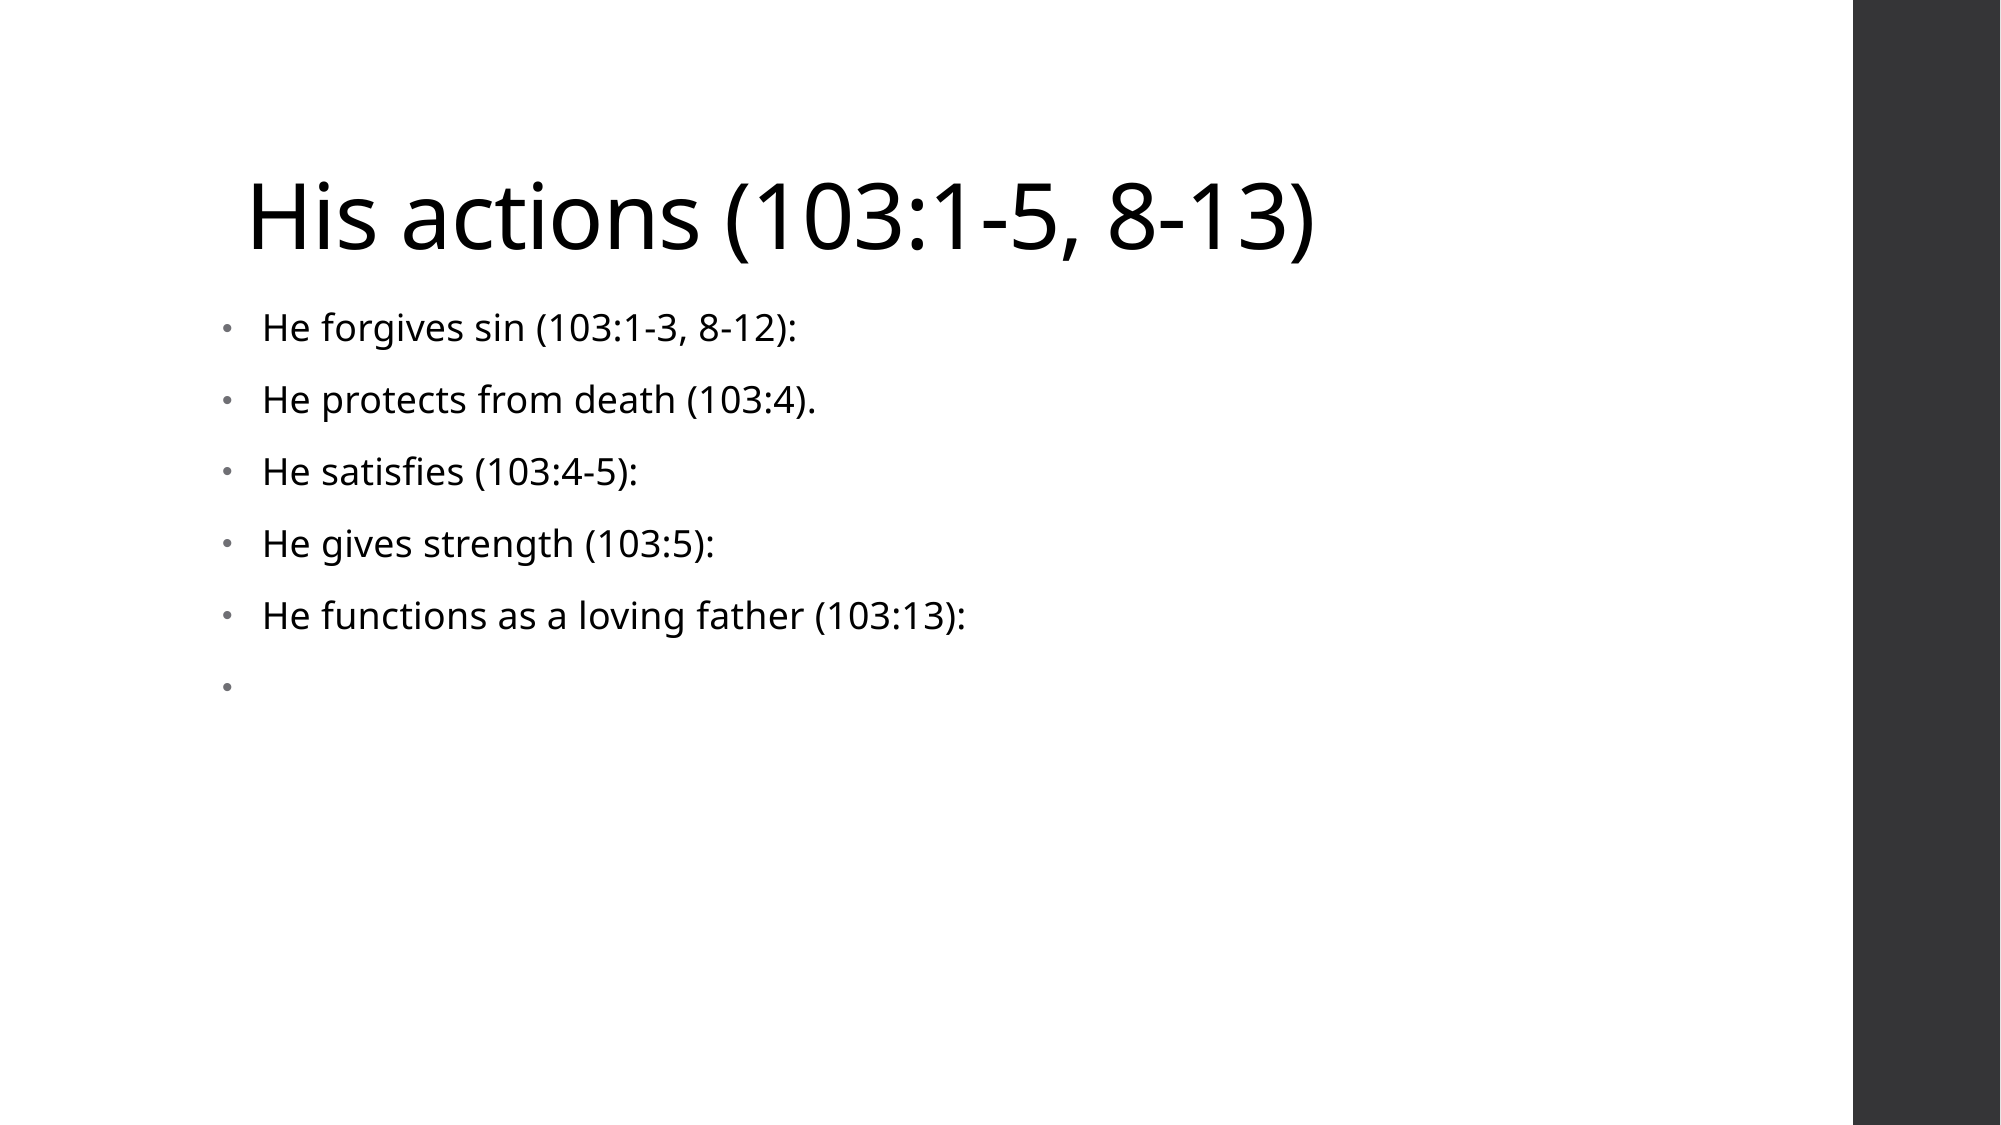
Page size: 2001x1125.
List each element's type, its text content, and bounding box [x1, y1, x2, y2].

title His actions (103:1-5, 8-13) [206, 60, 1797, 278]
list He forgives sin (103:1-3, 8-12): He protects from death (103:4). He satisfies (103:4-5): He gives strength (103:5): He functions as a loving father (103:13): [206, 299, 1617, 1014]
